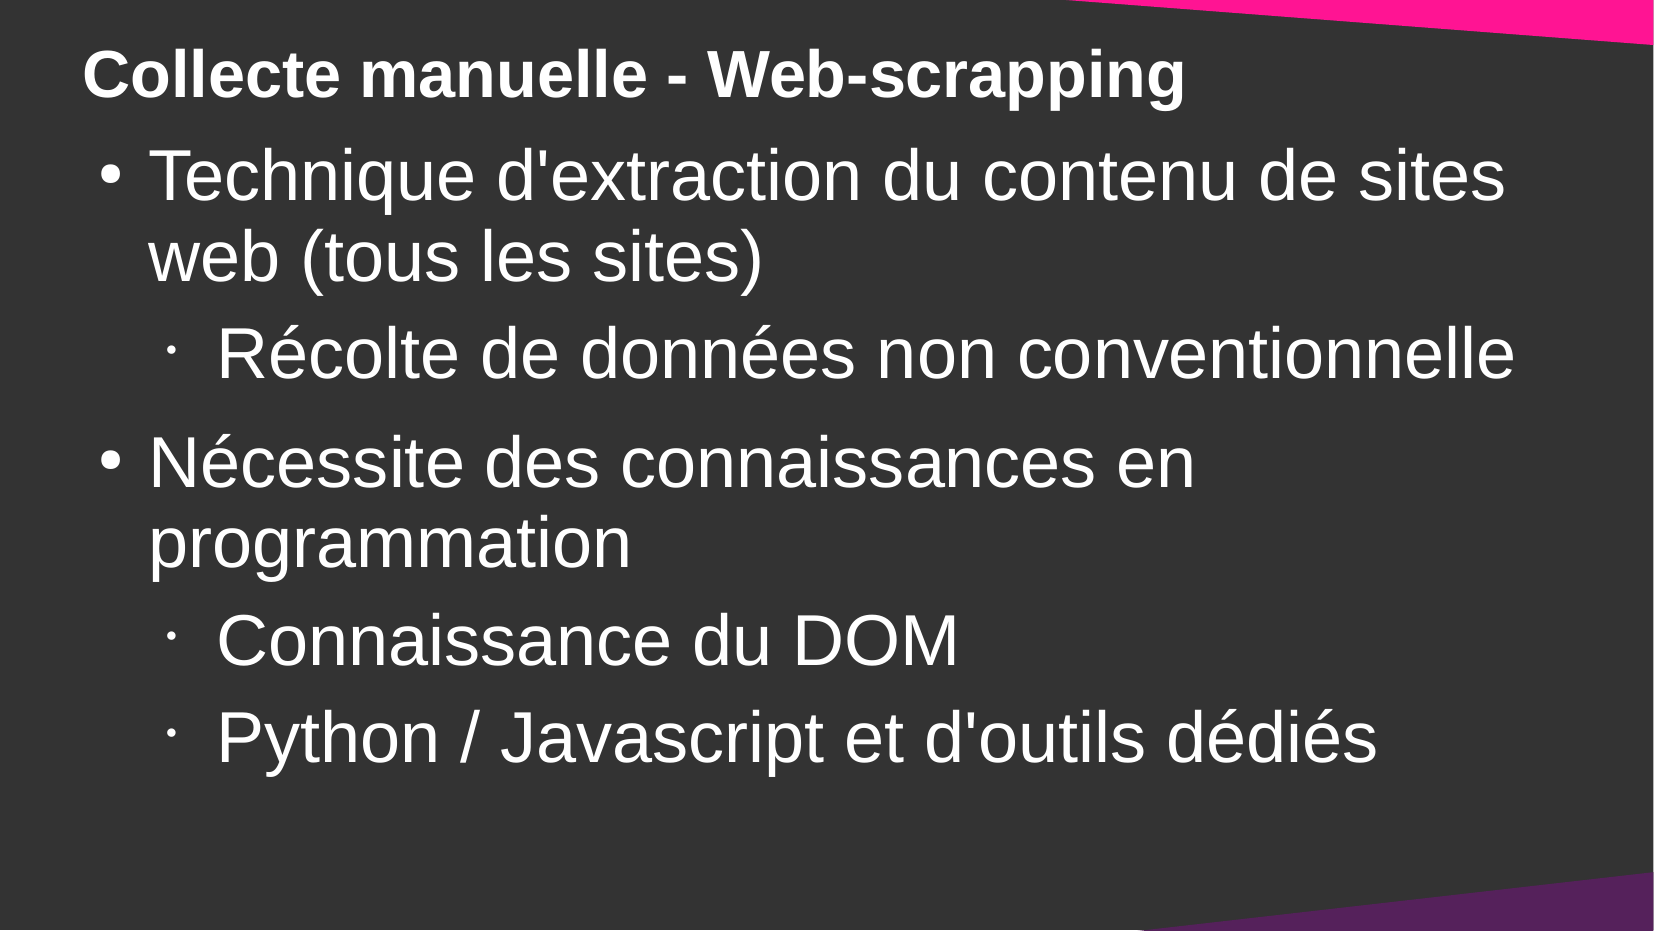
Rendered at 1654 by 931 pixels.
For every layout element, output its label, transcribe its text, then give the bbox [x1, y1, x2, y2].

text_box [1137, 872, 1654, 931]
list Technique d'extraction du contenu de sites web (tous les sites) Récolte de données non conventionnelle Nécessite des connaissances en programmation Connaissance du DOM Python / Javascript et d'outils dédiés [80, 135, 1620, 780]
text_box [1066, 0, 1654, 46]
title Collecte manuelle - Web-scrapping [82, 37, 1571, 122]
